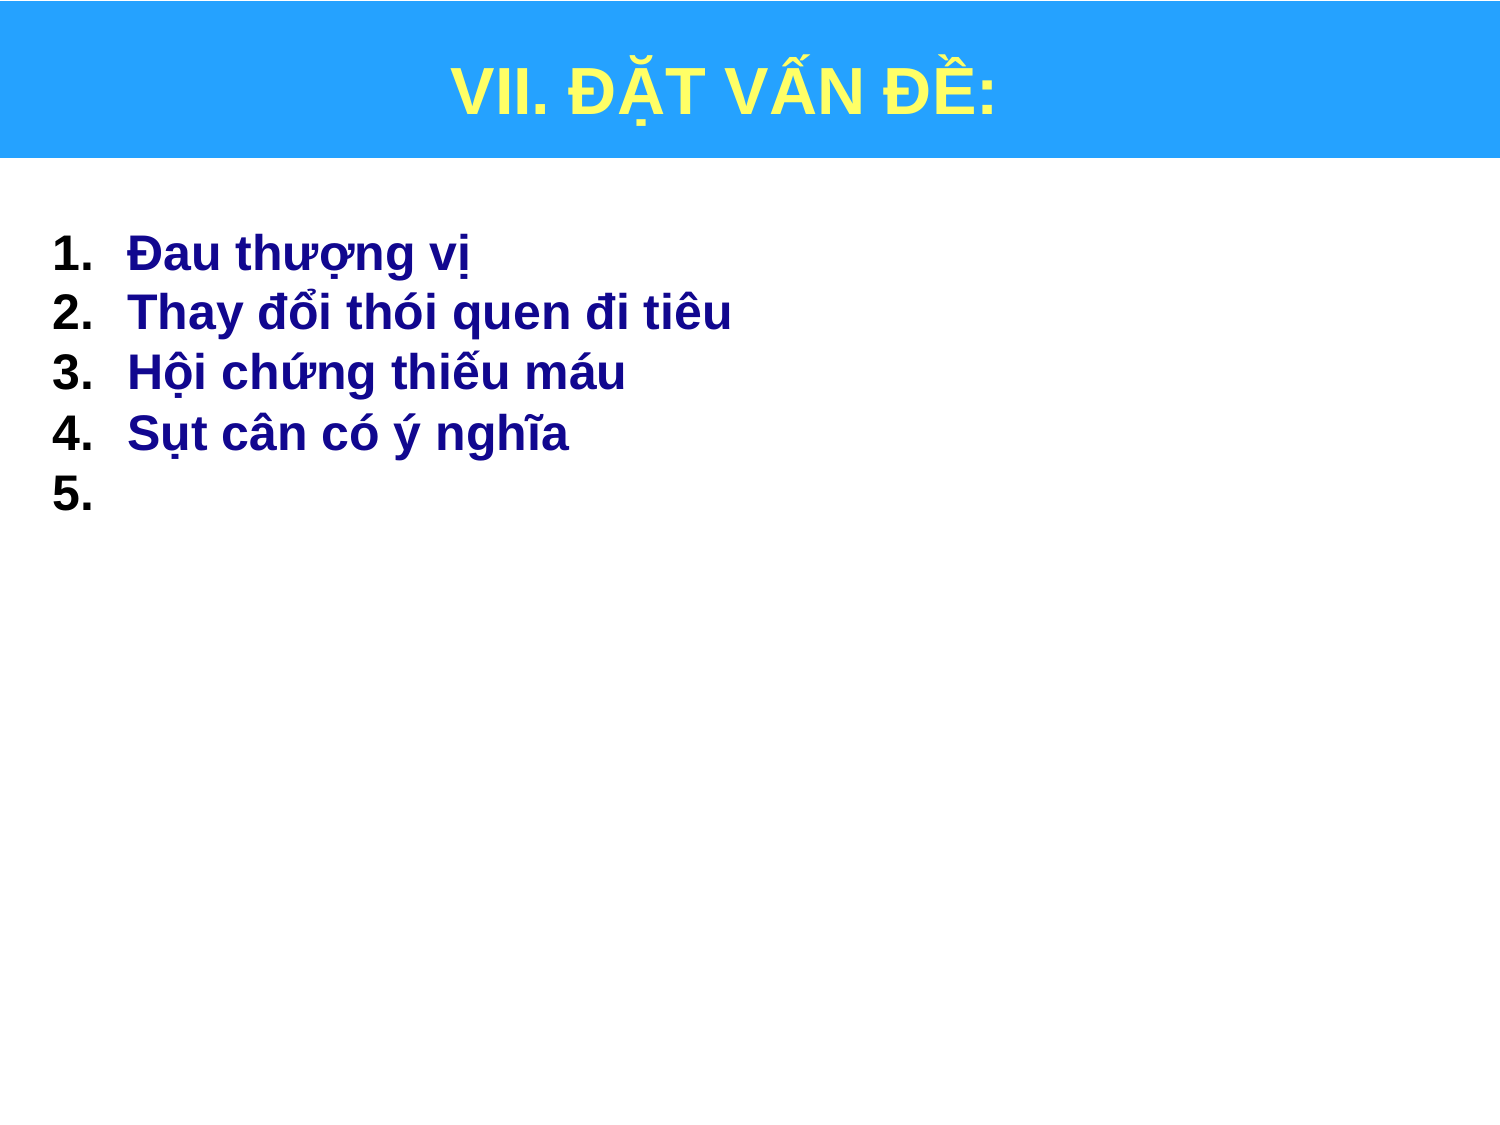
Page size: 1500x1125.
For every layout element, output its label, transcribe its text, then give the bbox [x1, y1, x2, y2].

text_box Đau thượng vị Thay đổi thói quen đi tiêu Hội chứng thiếu máu Sụt cân có ý nghĩa [38, 212, 1450, 588]
title VII. ĐẶT VẤN ĐỀ: [87, 24, 1363, 150]
